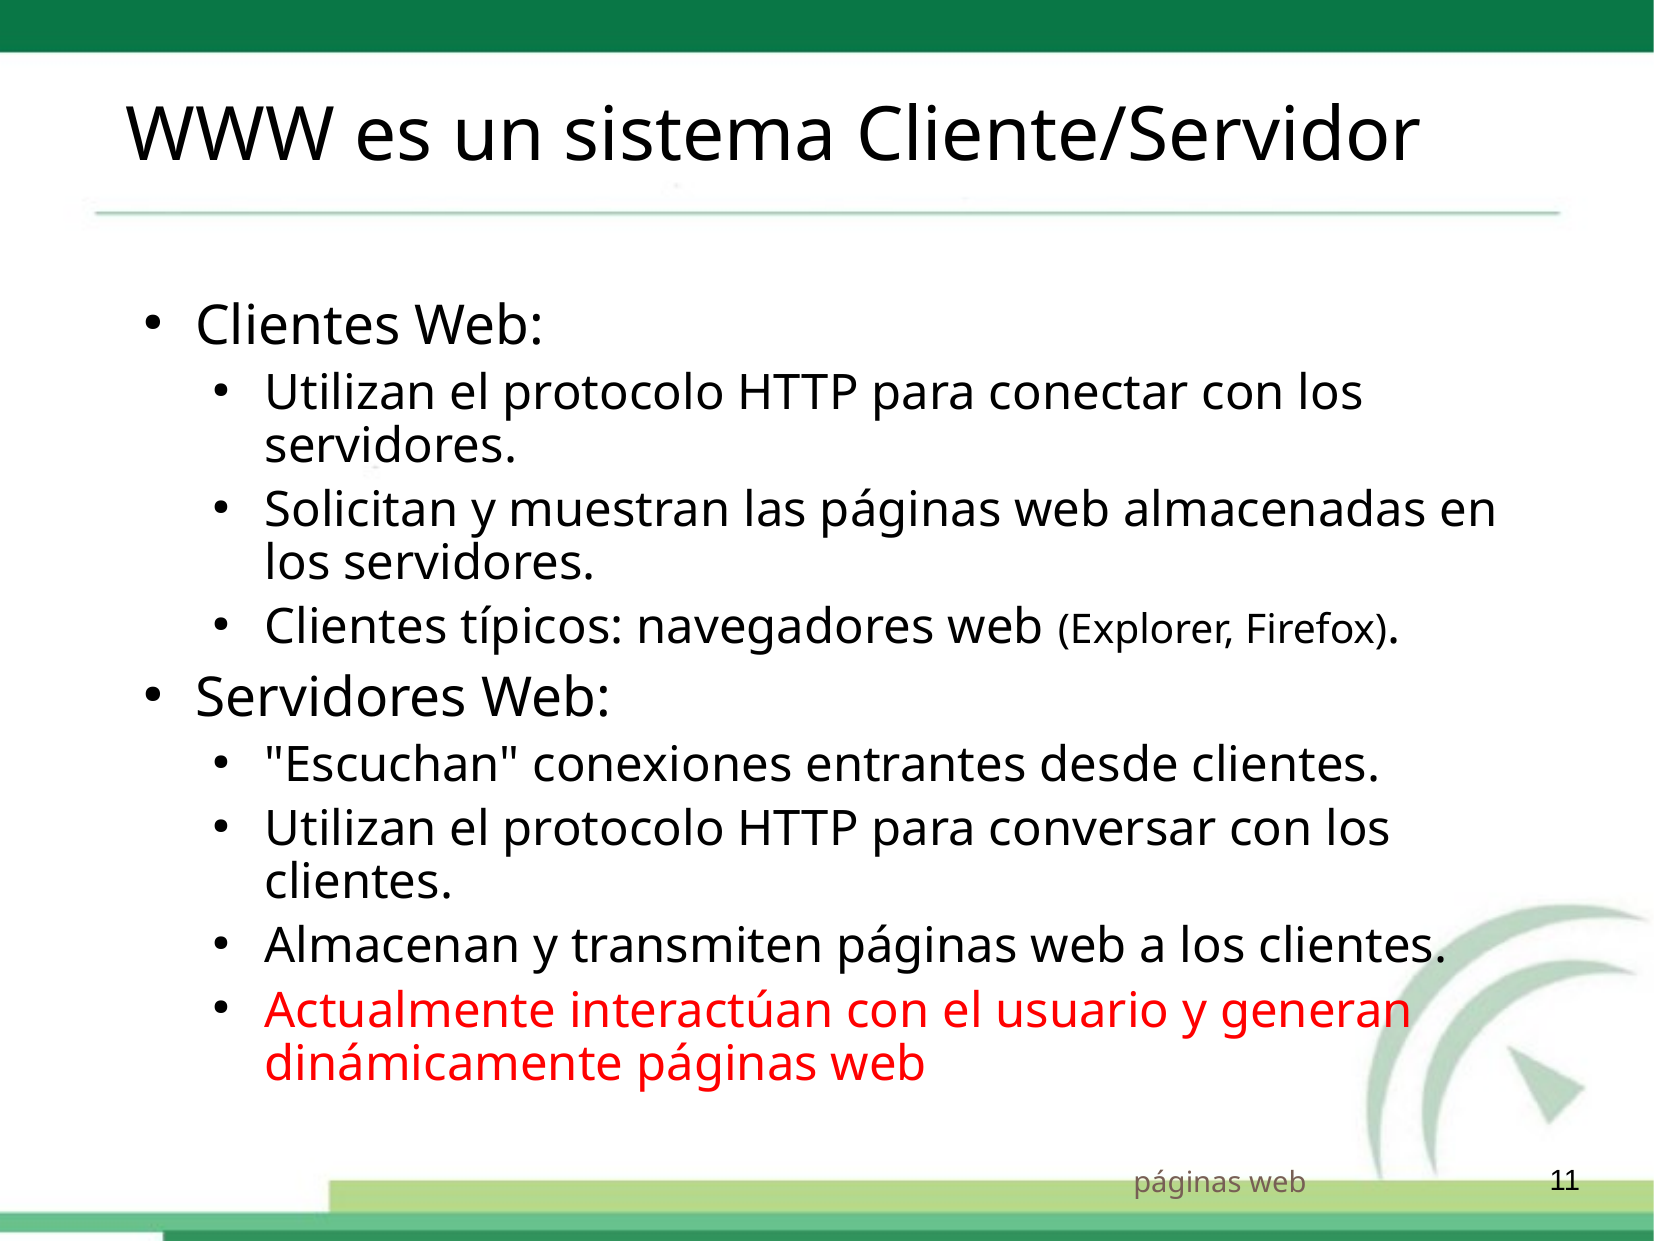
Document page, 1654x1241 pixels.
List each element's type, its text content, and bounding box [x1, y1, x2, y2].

picture [0, 0, 1654, 1241]
text_box <número> [1345, 1153, 1595, 1229]
text_box páginas web [110, 1148, 1322, 1215]
list Clientes Web: Utilizan el protocolo HTTP para conectar con los servidores. Solicitan y muestran las páginas web almacenadas en los servidores. Clientes típicos: navegadores web (Explorer, Firefox). Servidores Web: "Escuchan" conexiones entrantes desde clientes. Utilizan el protocolo HTTP para conversar con los clientes. Almacenan y transmiten páginas web a los clientes. Actualmente interactúan con el usuario y generan dinámicamente páginas web [110, 289, 1586, 1103]
title WWW es un sistema Cliente/Servidor [110, 23, 1586, 239]
